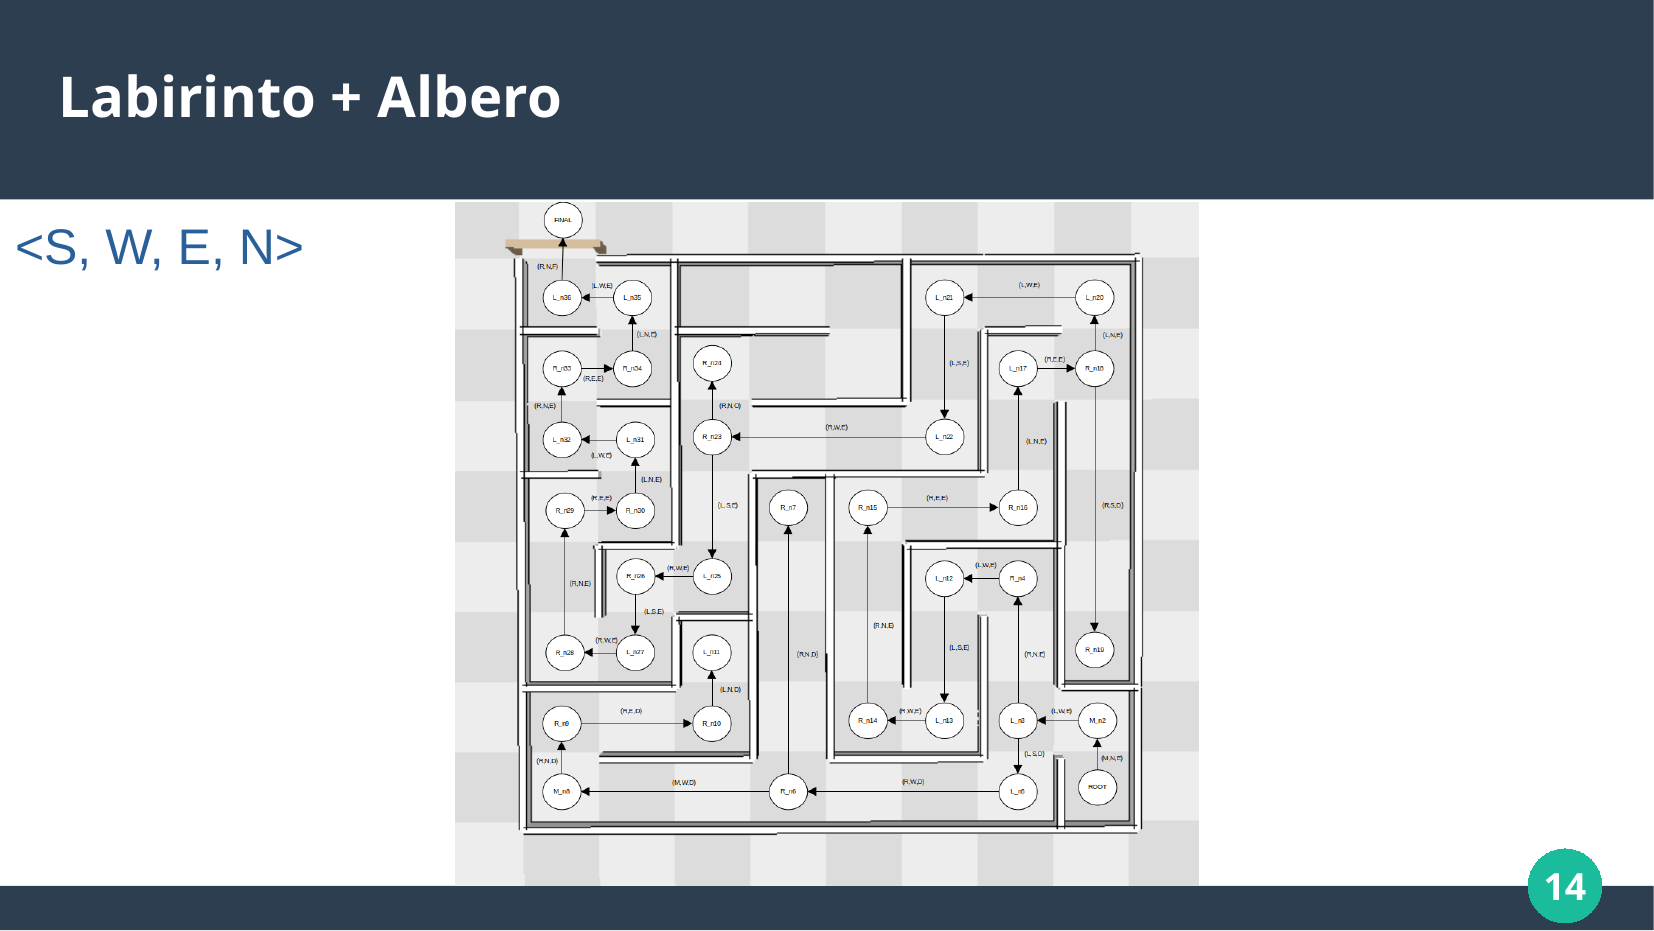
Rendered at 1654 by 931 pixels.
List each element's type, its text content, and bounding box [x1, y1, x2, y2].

picture [455, 202, 1199, 886]
text_box <S, W, E, N> [0, 206, 416, 282]
title Labirinto + Albero [59, 37, 1595, 155]
